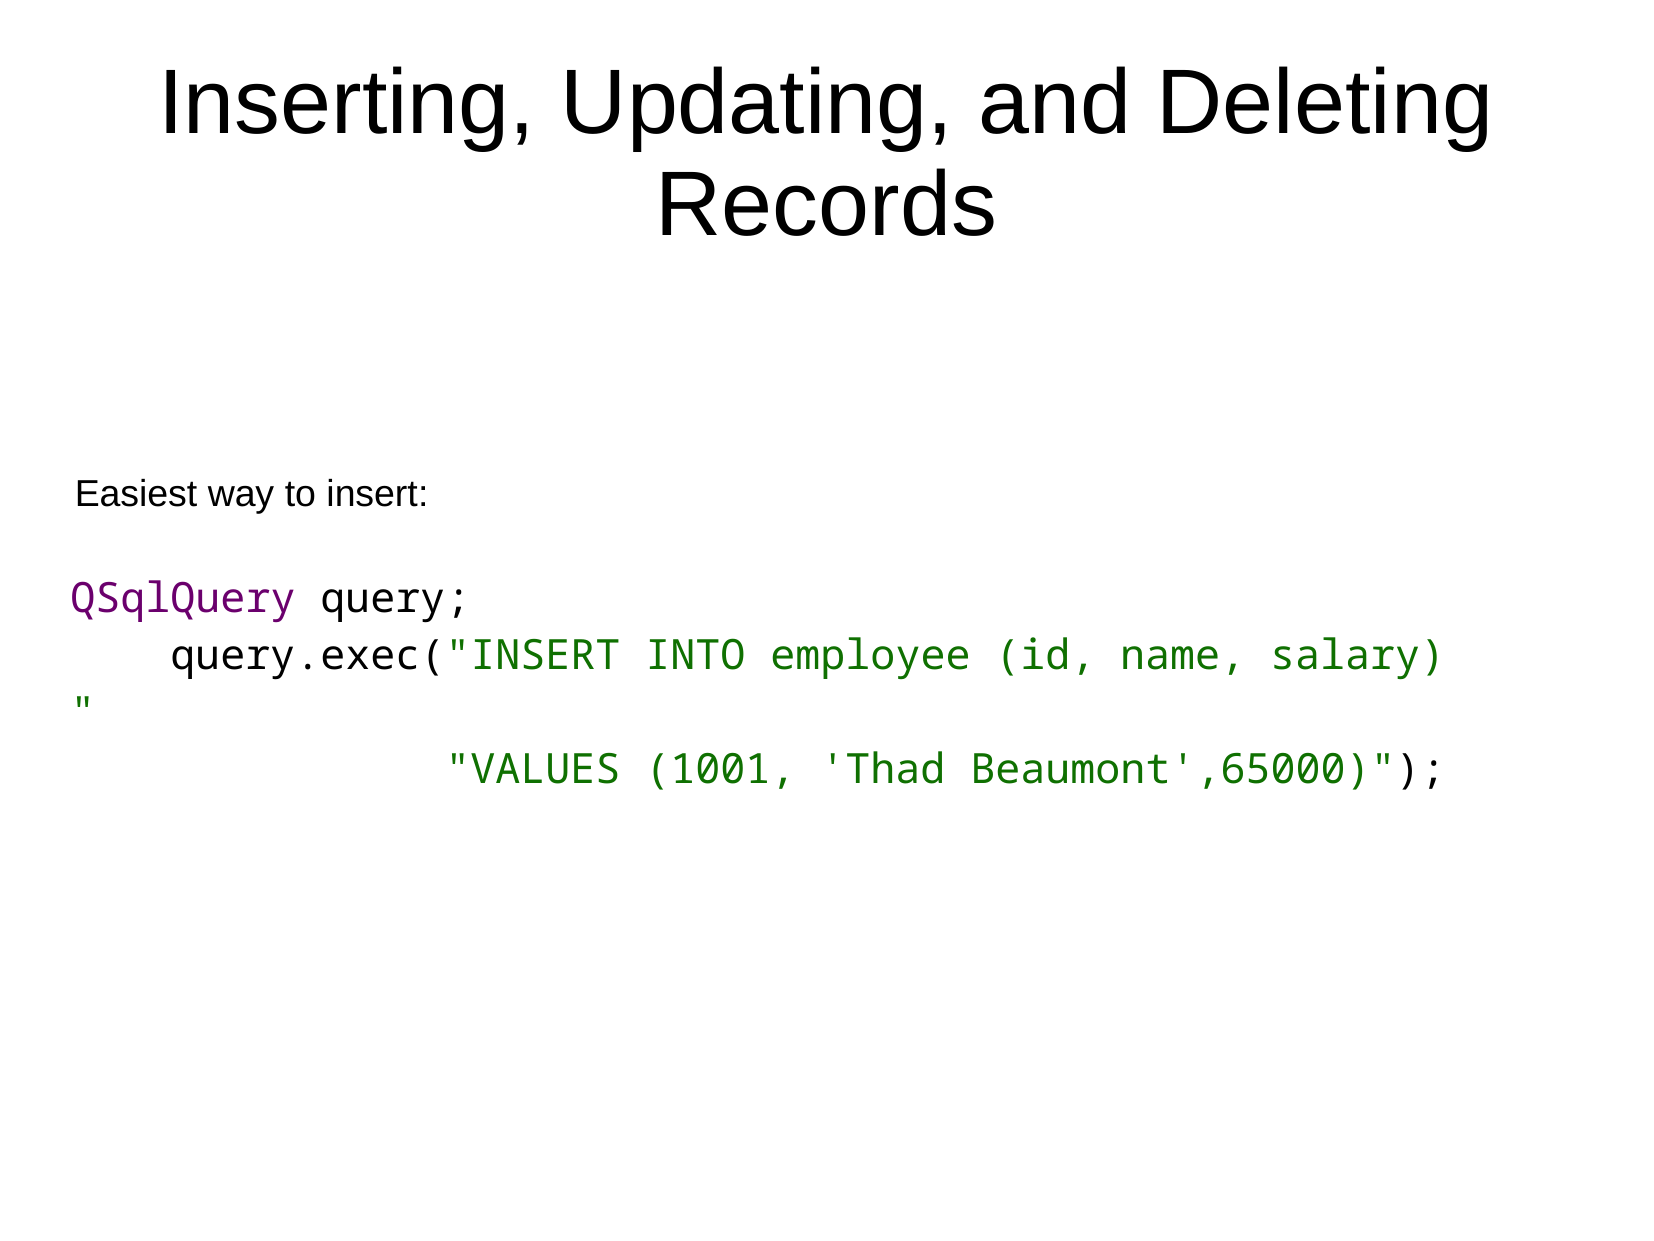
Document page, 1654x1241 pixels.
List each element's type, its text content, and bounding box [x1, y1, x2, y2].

text_box QSqlQuery query; query.exec("INSERT INTO employee (id, name, salary) " "VALUES (1001, 'Thad Beaumont',65000)"); [55, 560, 1486, 826]
title Inserting, Updating, and Deleting Records [82, 49, 1571, 257]
text_box Easiest way to insert: [60, 465, 444, 522]
